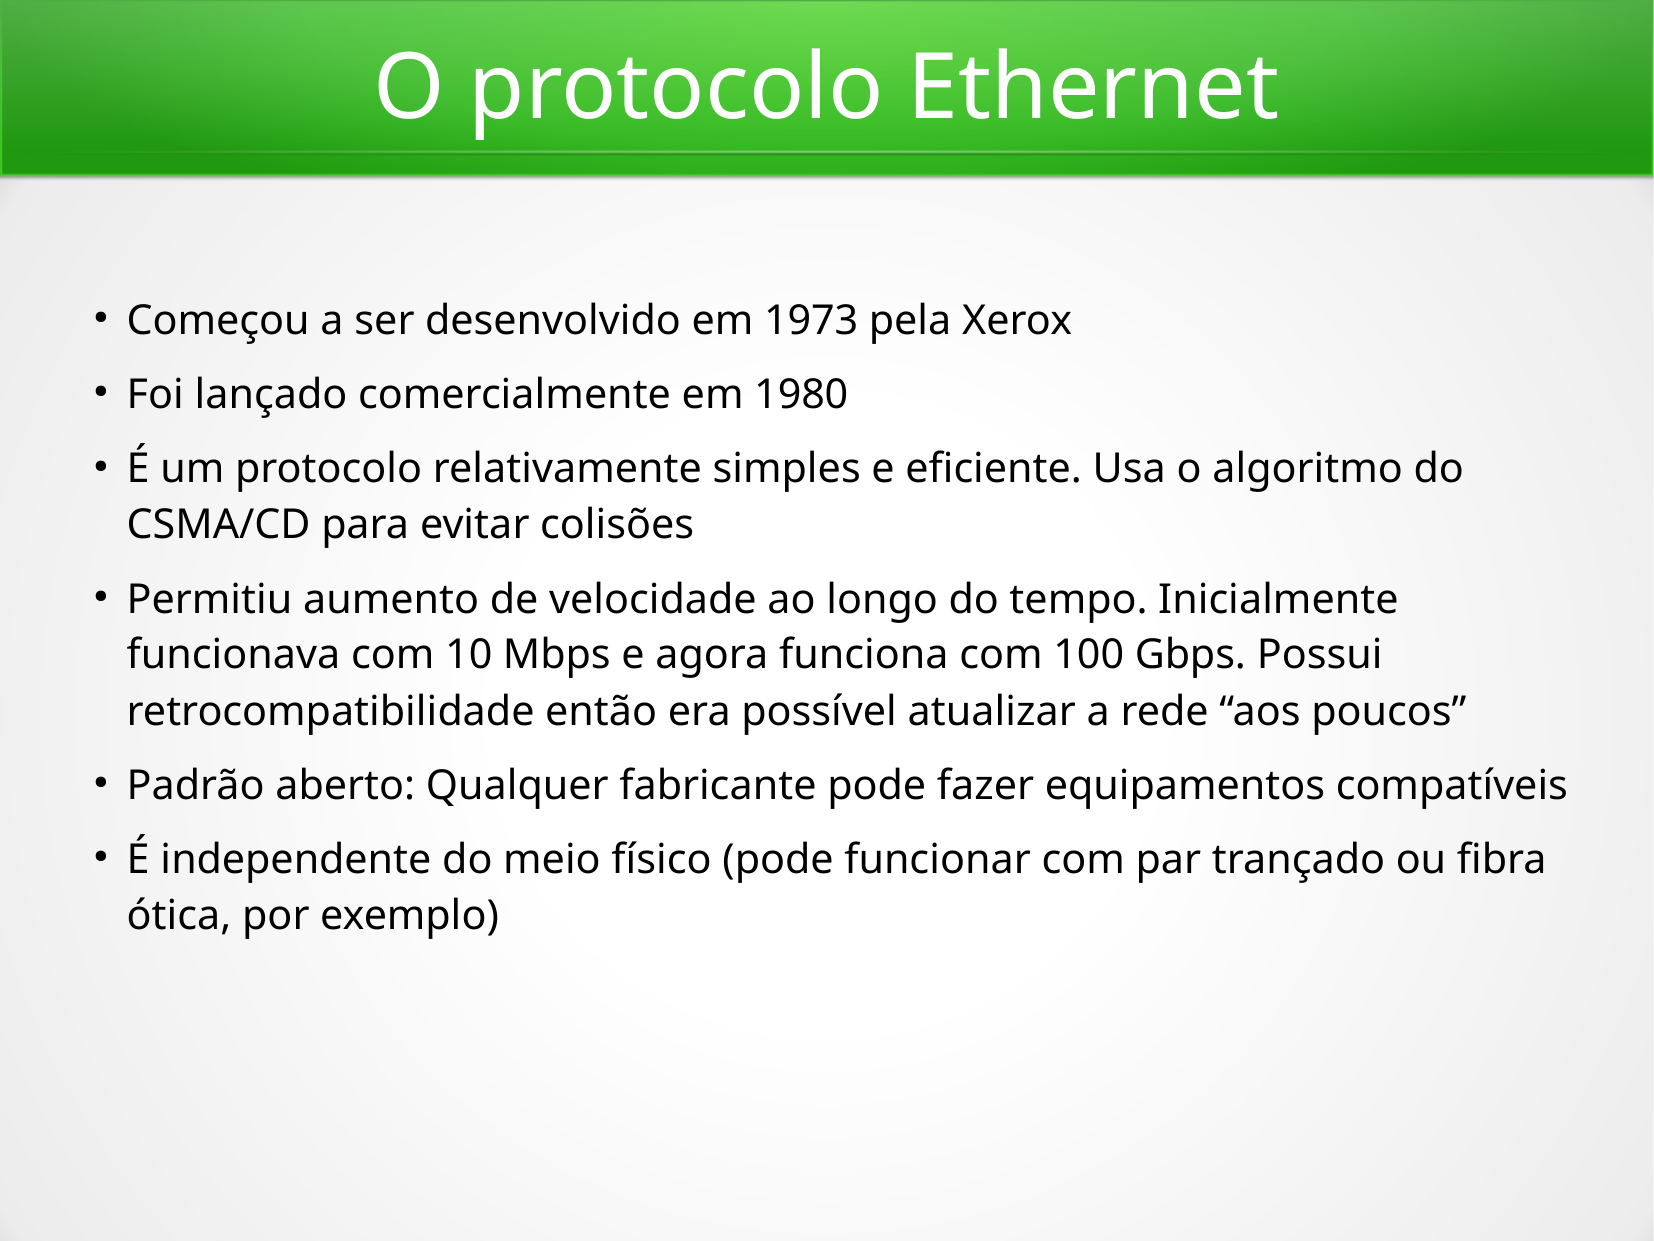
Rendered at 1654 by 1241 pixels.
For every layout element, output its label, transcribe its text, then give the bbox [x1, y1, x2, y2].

title O protocolo Ethernet [82, 11, 1571, 154]
list Começou a ser desenvolvido em 1973 pela Xerox Foi lançado comercialmente em 1980 É um protocolo relativamente simples e eficiente. Usa o algoritmo do CSMA/CD para evitar colisões Permitiu aumento de velocidade ao longo do tempo. Inicialmente funcionava com 10 Mbps e agora funciona com 100 Gbps. Possui retrocompatibilidade então era possível atualizar a rede “aos poucos” Padrão aberto: Qualquer fabricante pode fazer equipamentos compatíveis É independente do meio físico (pode funcionar com par trançado ou fibra ótica, por exemplo) [82, 290, 1571, 1010]
picture [0, 0, 1654, 1241]
